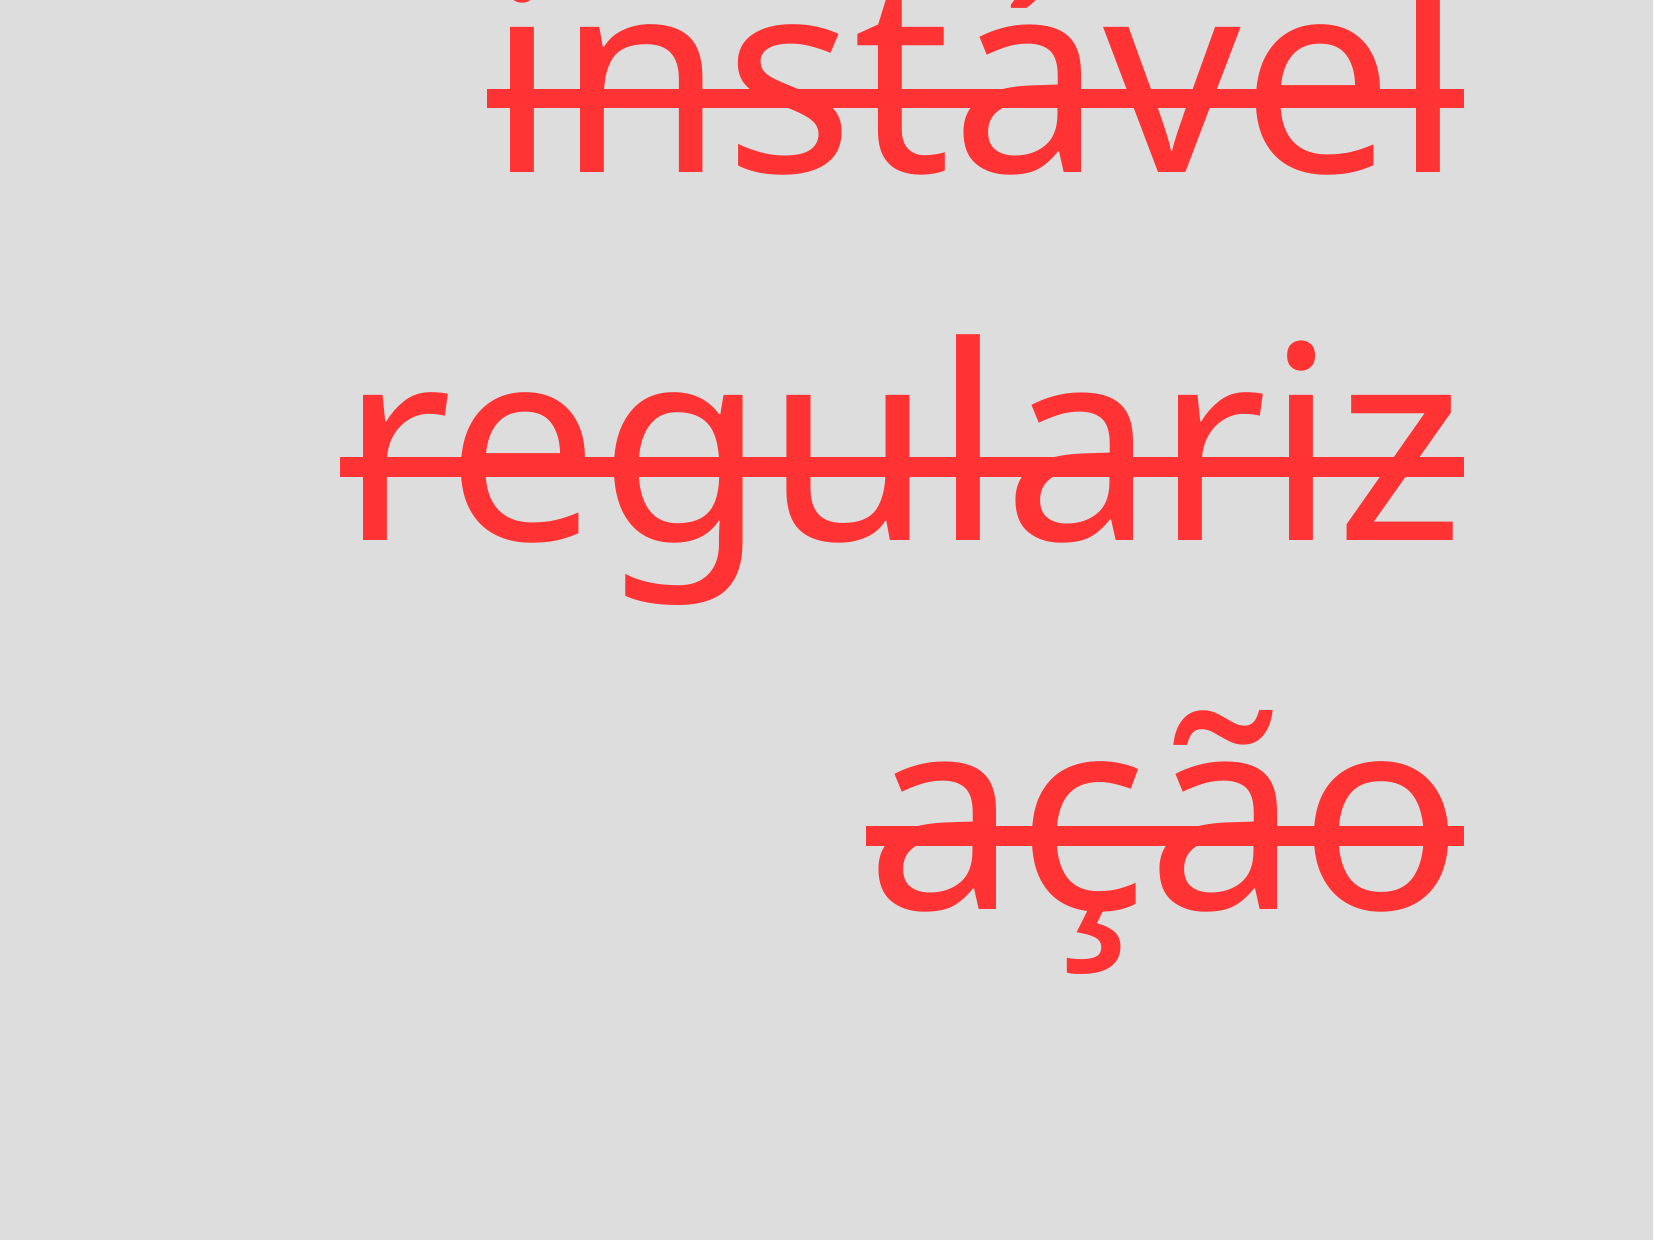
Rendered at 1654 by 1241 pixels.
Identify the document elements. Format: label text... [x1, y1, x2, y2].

text_box instável regularização [325, 60, 1579, 1180]
